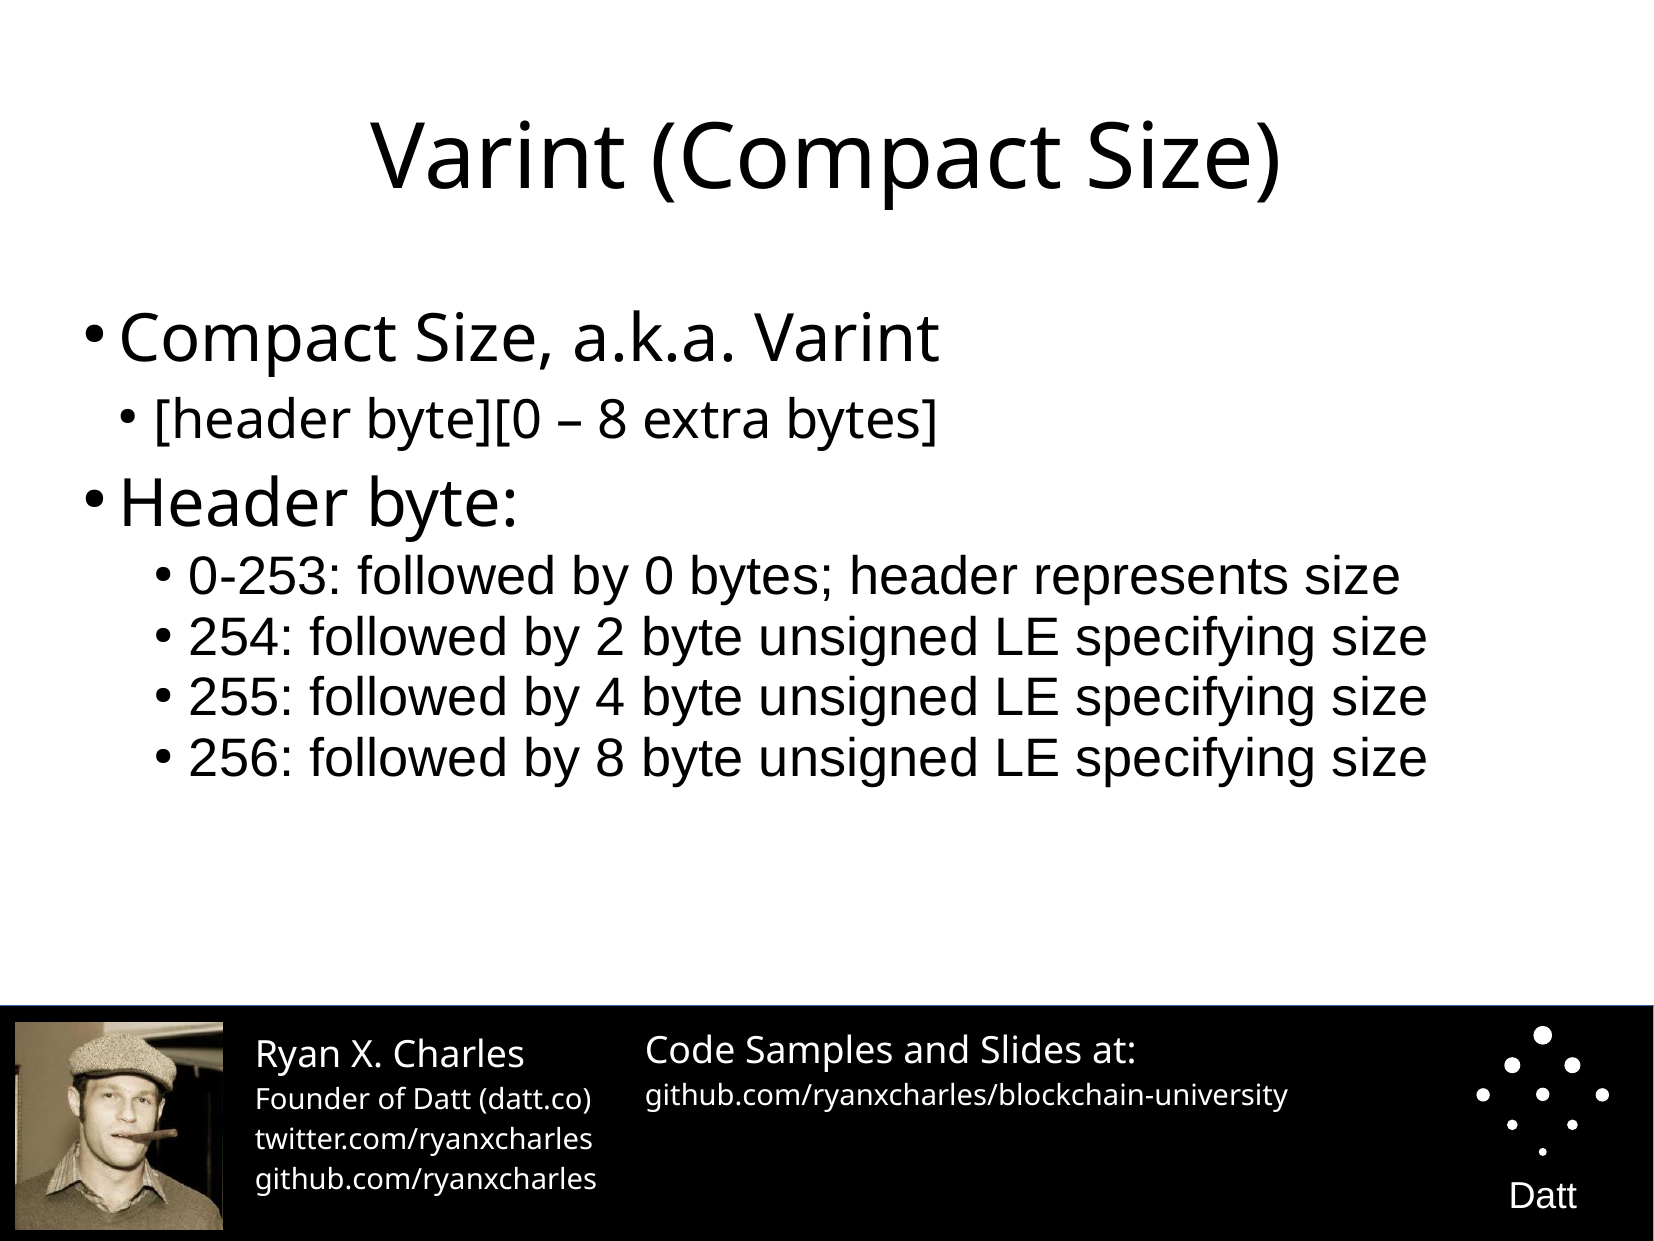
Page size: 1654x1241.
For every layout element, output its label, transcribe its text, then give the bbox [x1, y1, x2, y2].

picture [15, 1022, 223, 1231]
text_box Datt [1452, 1167, 1633, 1241]
text_box Code Samples and Slides at: github.com/ryanxcharles/blockchain-university [630, 1015, 1403, 1156]
text_box Ryan X. Charles Founder of Datt (datt.co) twitter.com/ryanxcharles github.com/ryanxcharles [240, 1020, 976, 1241]
picture [1475, 1023, 1611, 1159]
title Varint (Compact Size) [82, 49, 1571, 257]
text_box Compact Size, a.k.a. Varint [header byte][0 – 8 extra bytes] Header byte: 0-253: followed by 0 bytes; header represents size 254: followed by 2 byte unsigned LE specifying size 255: followed by 4 byte unsigned LE specifying size 256: followed by 8 byte unsigned LE specifying size [82, 290, 1576, 1010]
text_box [0, 1005, 1654, 1241]
